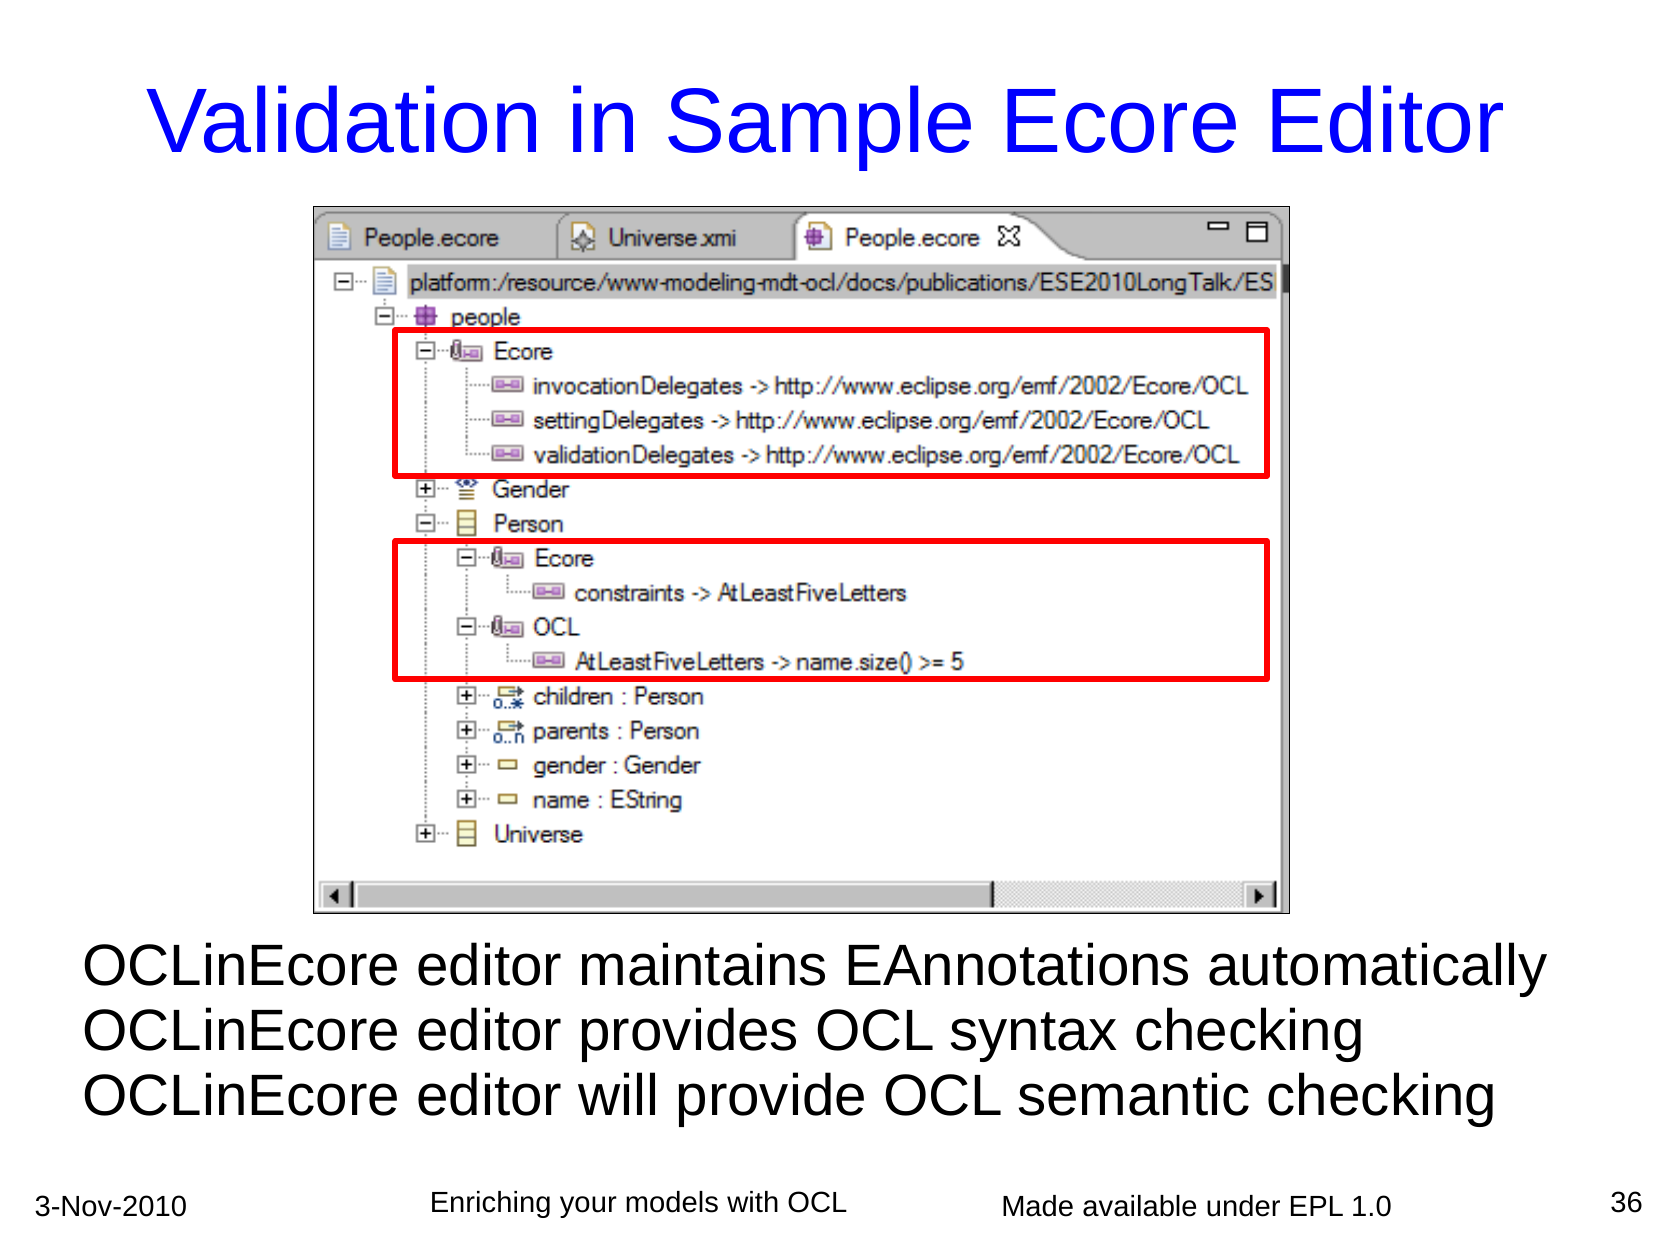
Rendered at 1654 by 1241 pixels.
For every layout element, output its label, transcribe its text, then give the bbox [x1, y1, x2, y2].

list OCLinEcore editor maintains EAnnotations automatically OCLinEcore editor provides OCL syntax checking OCLinEcore editor will provide OCL semantic checking [82, 932, 1571, 1137]
picture [313, 206, 1290, 914]
title Validation in Sample Ecore Editor [82, 49, 1571, 192]
